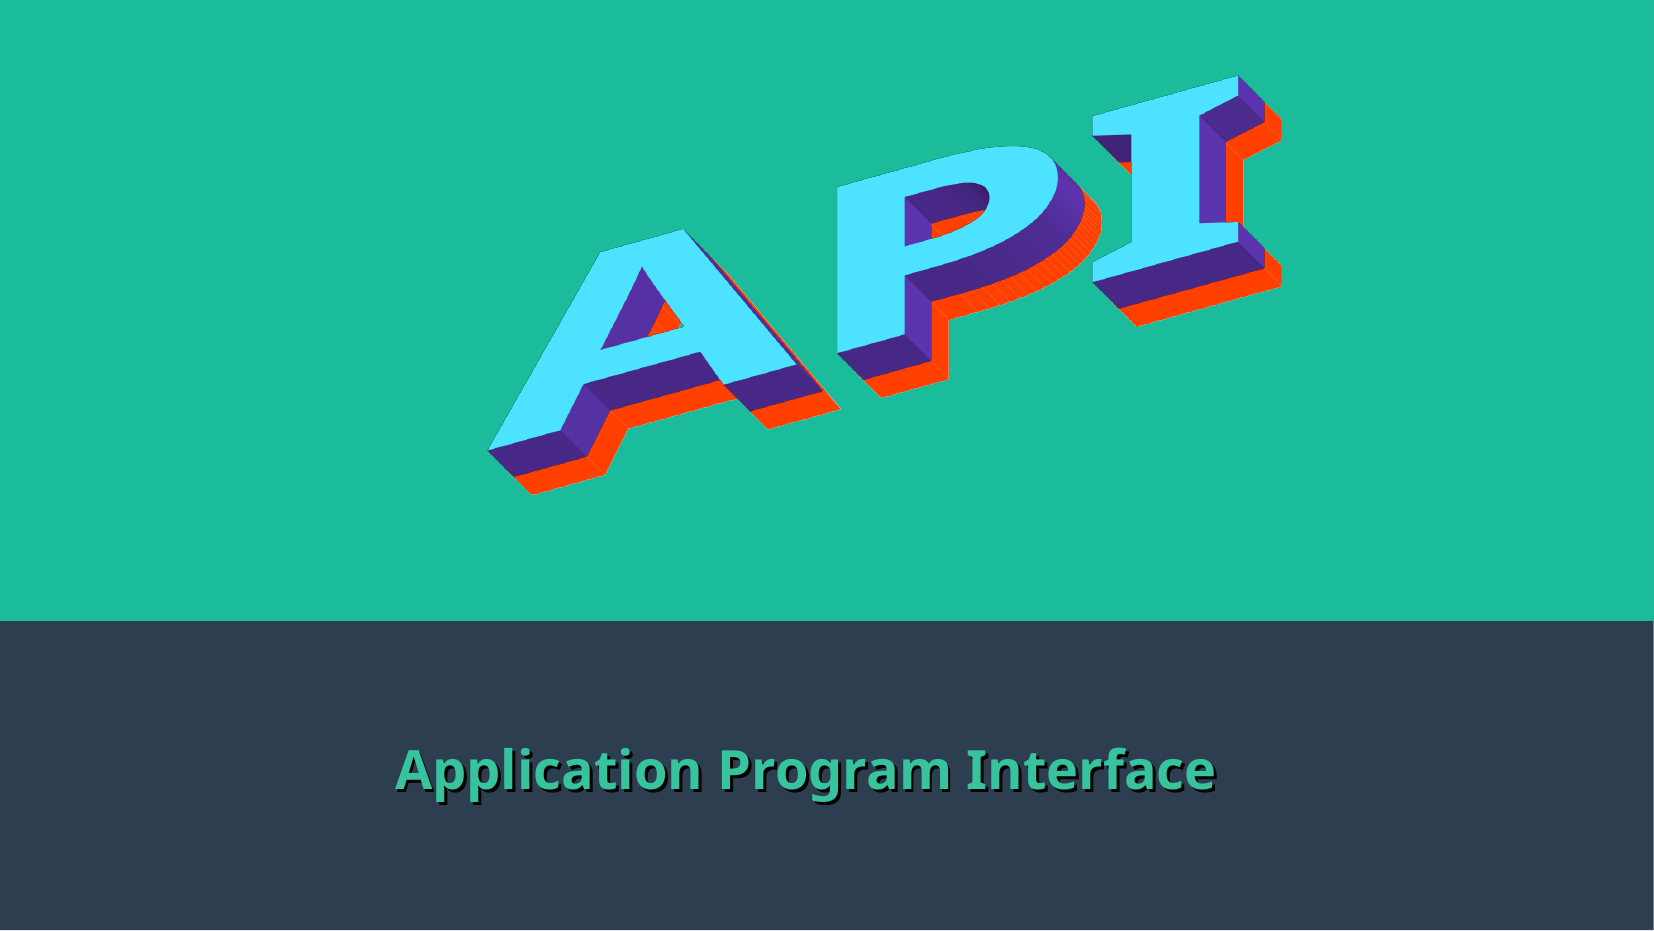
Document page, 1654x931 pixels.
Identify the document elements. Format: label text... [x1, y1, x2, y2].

text_box Application Program Interface [225, 727, 1388, 811]
